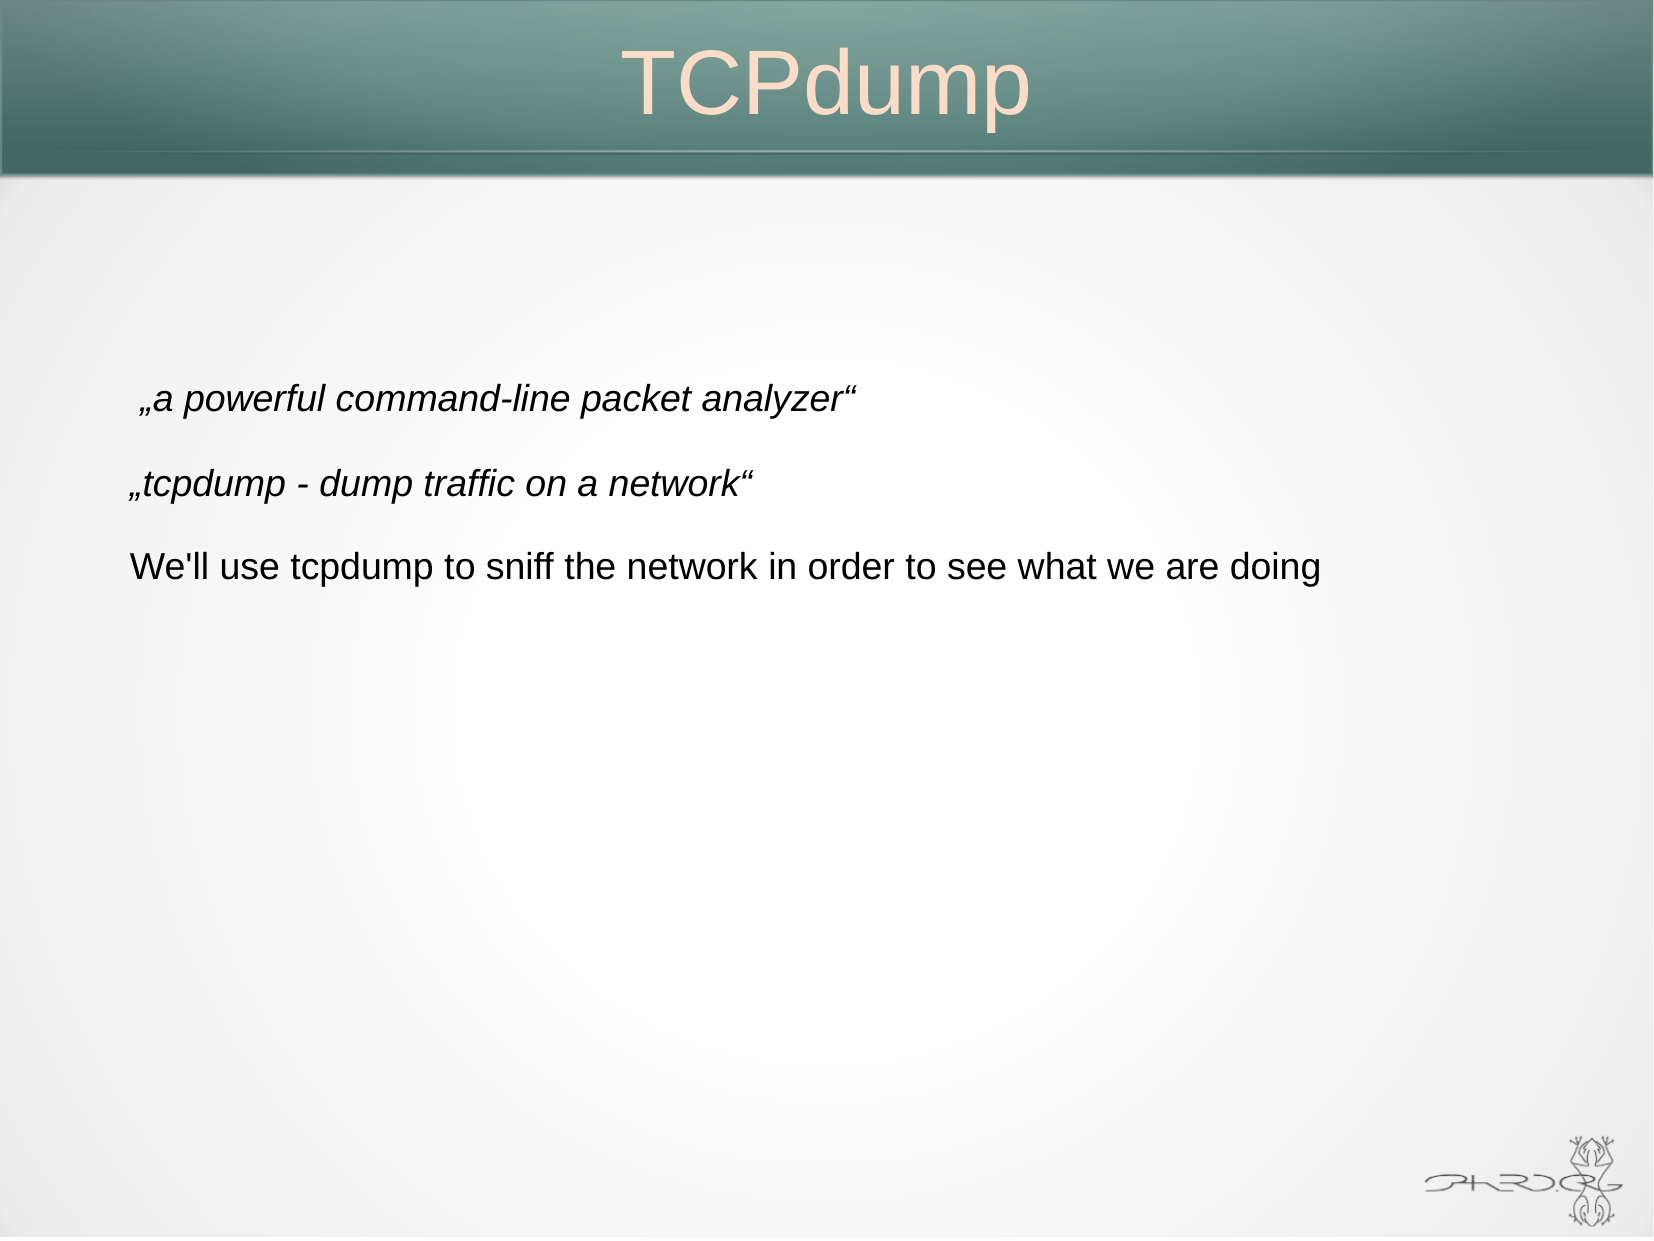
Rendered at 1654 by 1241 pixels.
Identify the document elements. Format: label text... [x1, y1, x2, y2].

picture [0, 0, 1654, 1237]
text_box „a powerful command-line packet analyzer“ „tcpdump - dump traffic on a network“ We'll use tcpdump to sniff the network in order to see what we are doing [129, 377, 1512, 824]
title [82, 11, 1571, 154]
